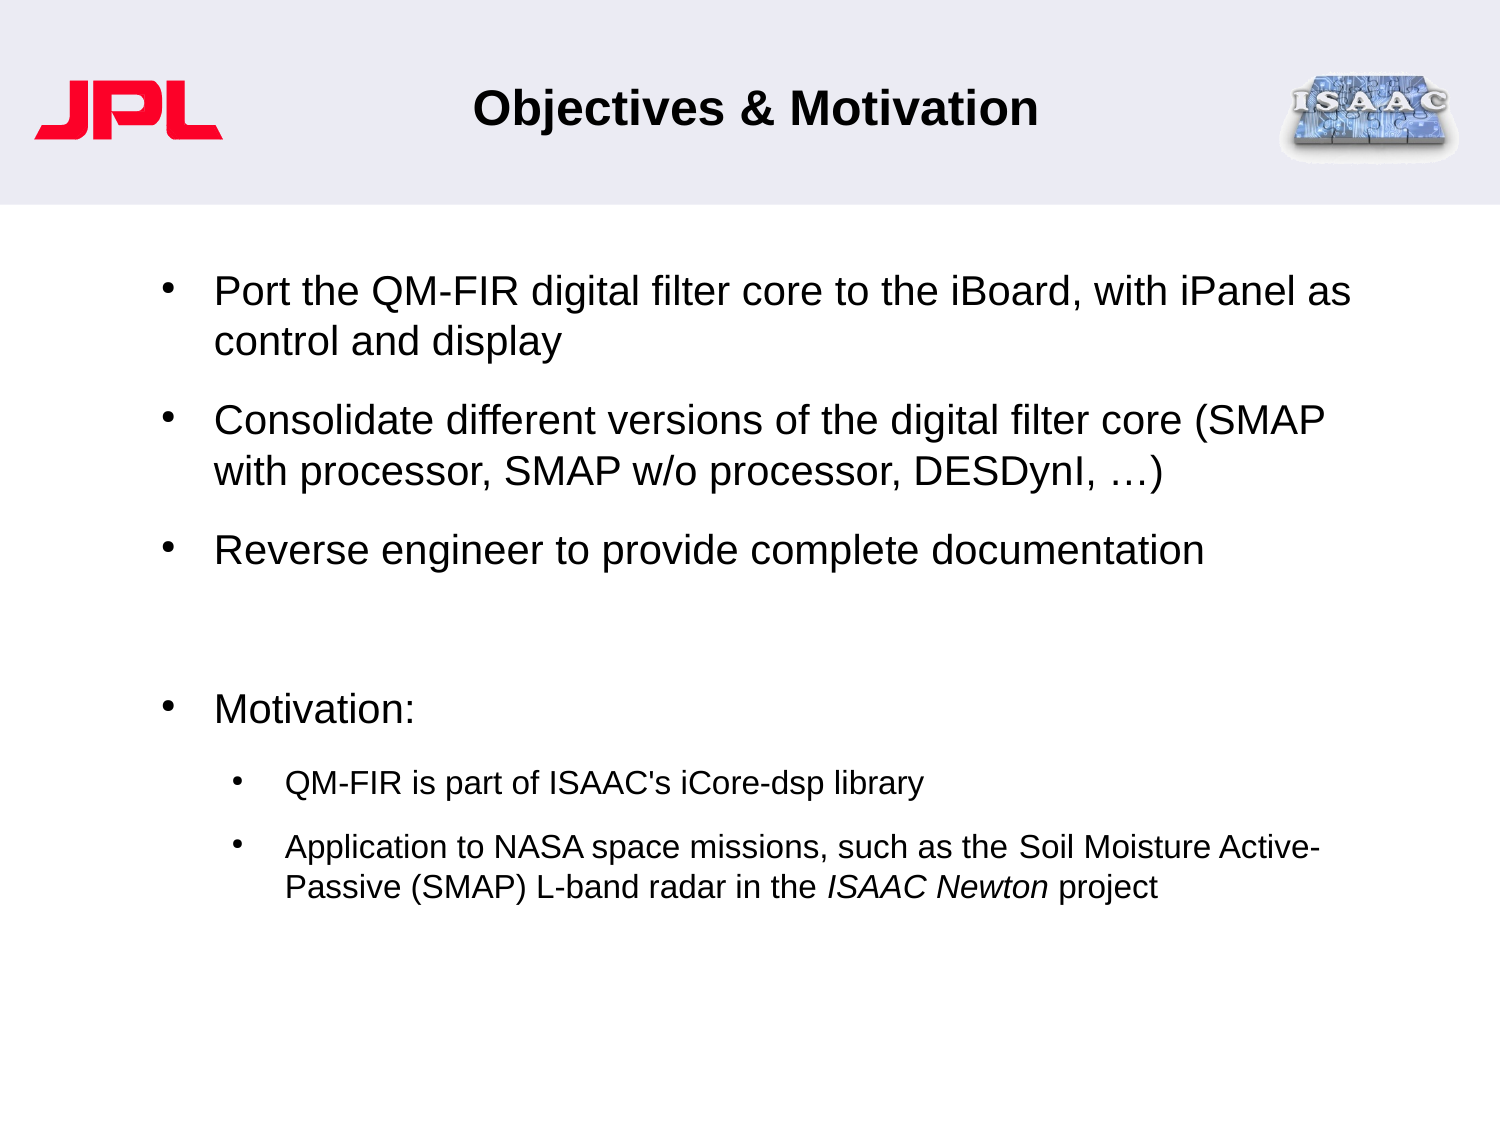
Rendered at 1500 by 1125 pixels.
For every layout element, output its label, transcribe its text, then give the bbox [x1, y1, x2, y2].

list Port the QM-FIR digital filter core to the iBoard, with iPanel as control and display Consolidate different versions of the digital filter core (SMAP with processor, SMAP w/o processor, DESDynI, …) Reverse engineer to provide complete documentation Motivation: QM-FIR is part of ISAAC's iCore-dsp library Application to NASA space missions, such as the Soil Moisture Active-Passive (SMAP) L-band radar in the ISAAC Newton project [128, 248, 1372, 1024]
picture [1288, 49, 1463, 168]
title Objectives & Motivation [225, 0, 1288, 188]
